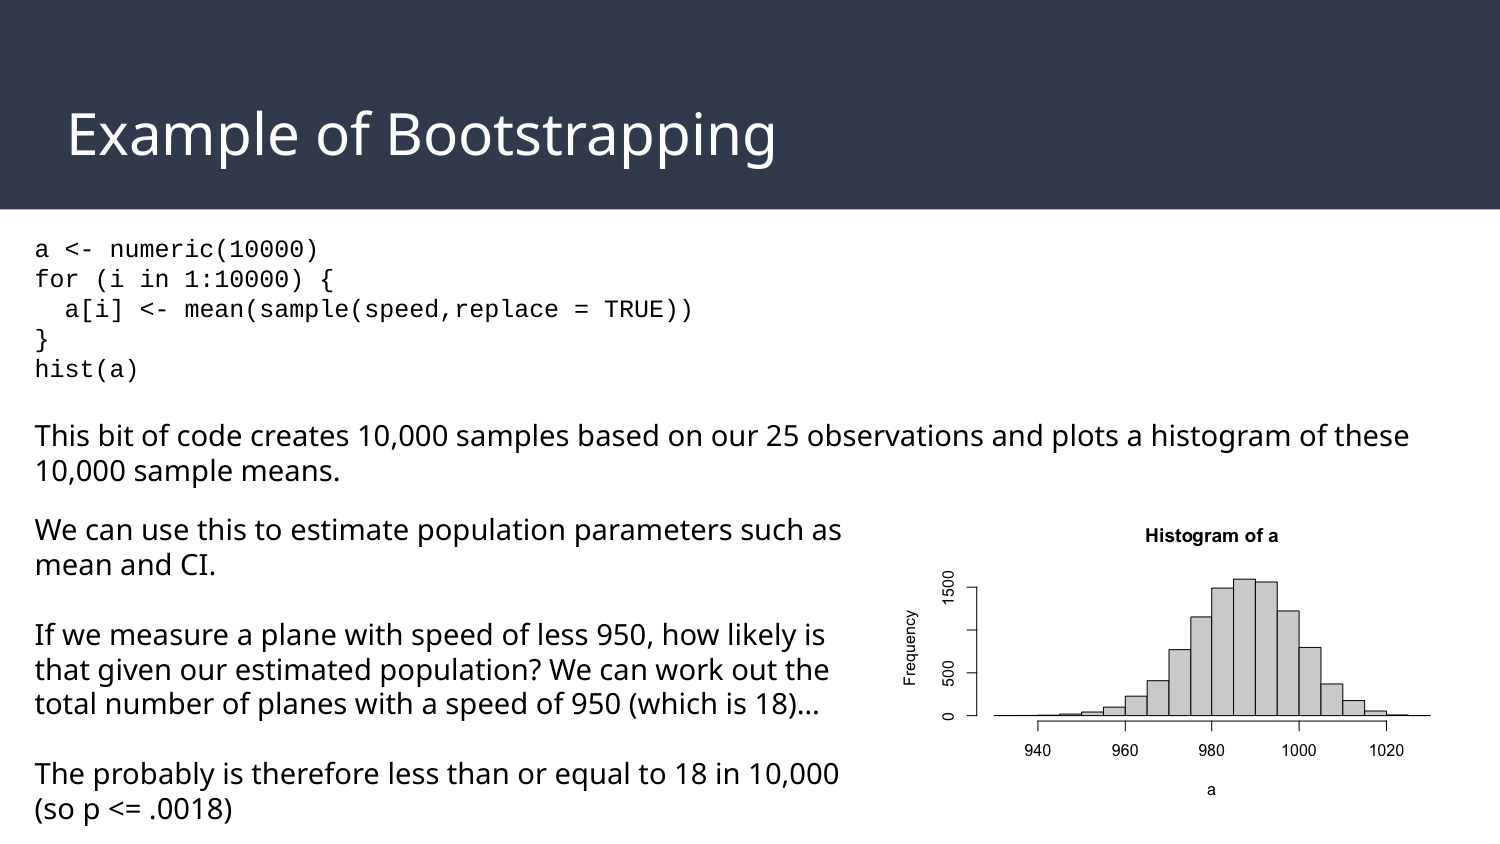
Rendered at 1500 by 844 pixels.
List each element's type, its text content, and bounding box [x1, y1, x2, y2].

picture [898, 495, 1487, 818]
text_box We can use this to estimate population parameters such as mean and CI. If we measure a plane with speed of less 950, how likely is that given our estimated population? We can work out the total number of planes with a speed of 950 (which is 18)… The probably is therefore less than or equal to 18 in 10,000 (so p <= .0018) [19, 495, 899, 784]
text_box a <- numeric(10000) for (i in 1:10000) { a[i] <- mean(sample(speed,replace = TRUE)) } hist(a) This bit of code creates 10,000 samples based on our 25 observations and plots a histogram of these 10,000 sample means. [19, 217, 1471, 495]
title Example of Bootstrapping [51, 82, 1449, 185]
